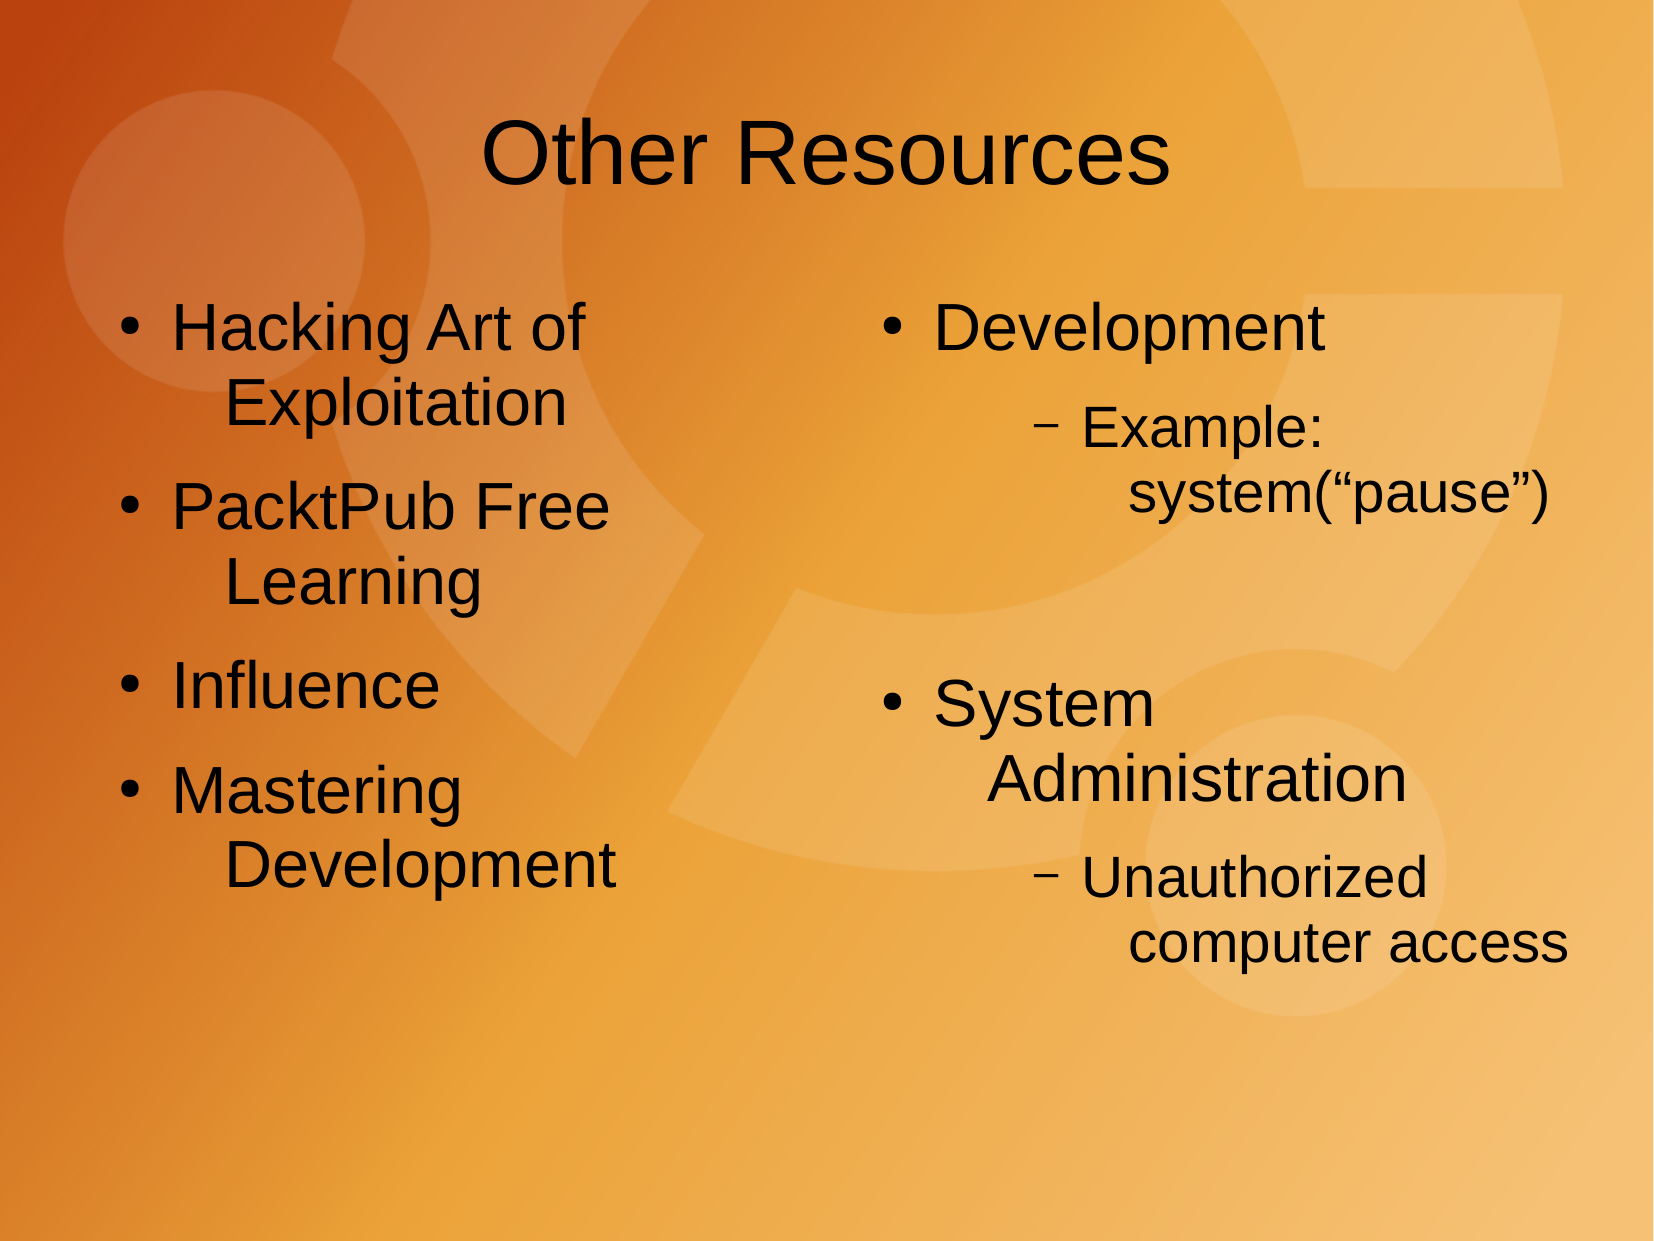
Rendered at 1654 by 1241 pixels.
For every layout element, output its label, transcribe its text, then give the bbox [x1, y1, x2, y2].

list System Administration Unauthorized computer access [845, 665, 1572, 1009]
list Hacking Art of Exploitation PacktPub Free Learning Influence Mastering Development [82, 290, 809, 1010]
picture [0, 0, 1654, 1241]
list Development Example: system(“pause”) [845, 290, 1572, 634]
title Other Resources [82, 49, 1571, 257]
